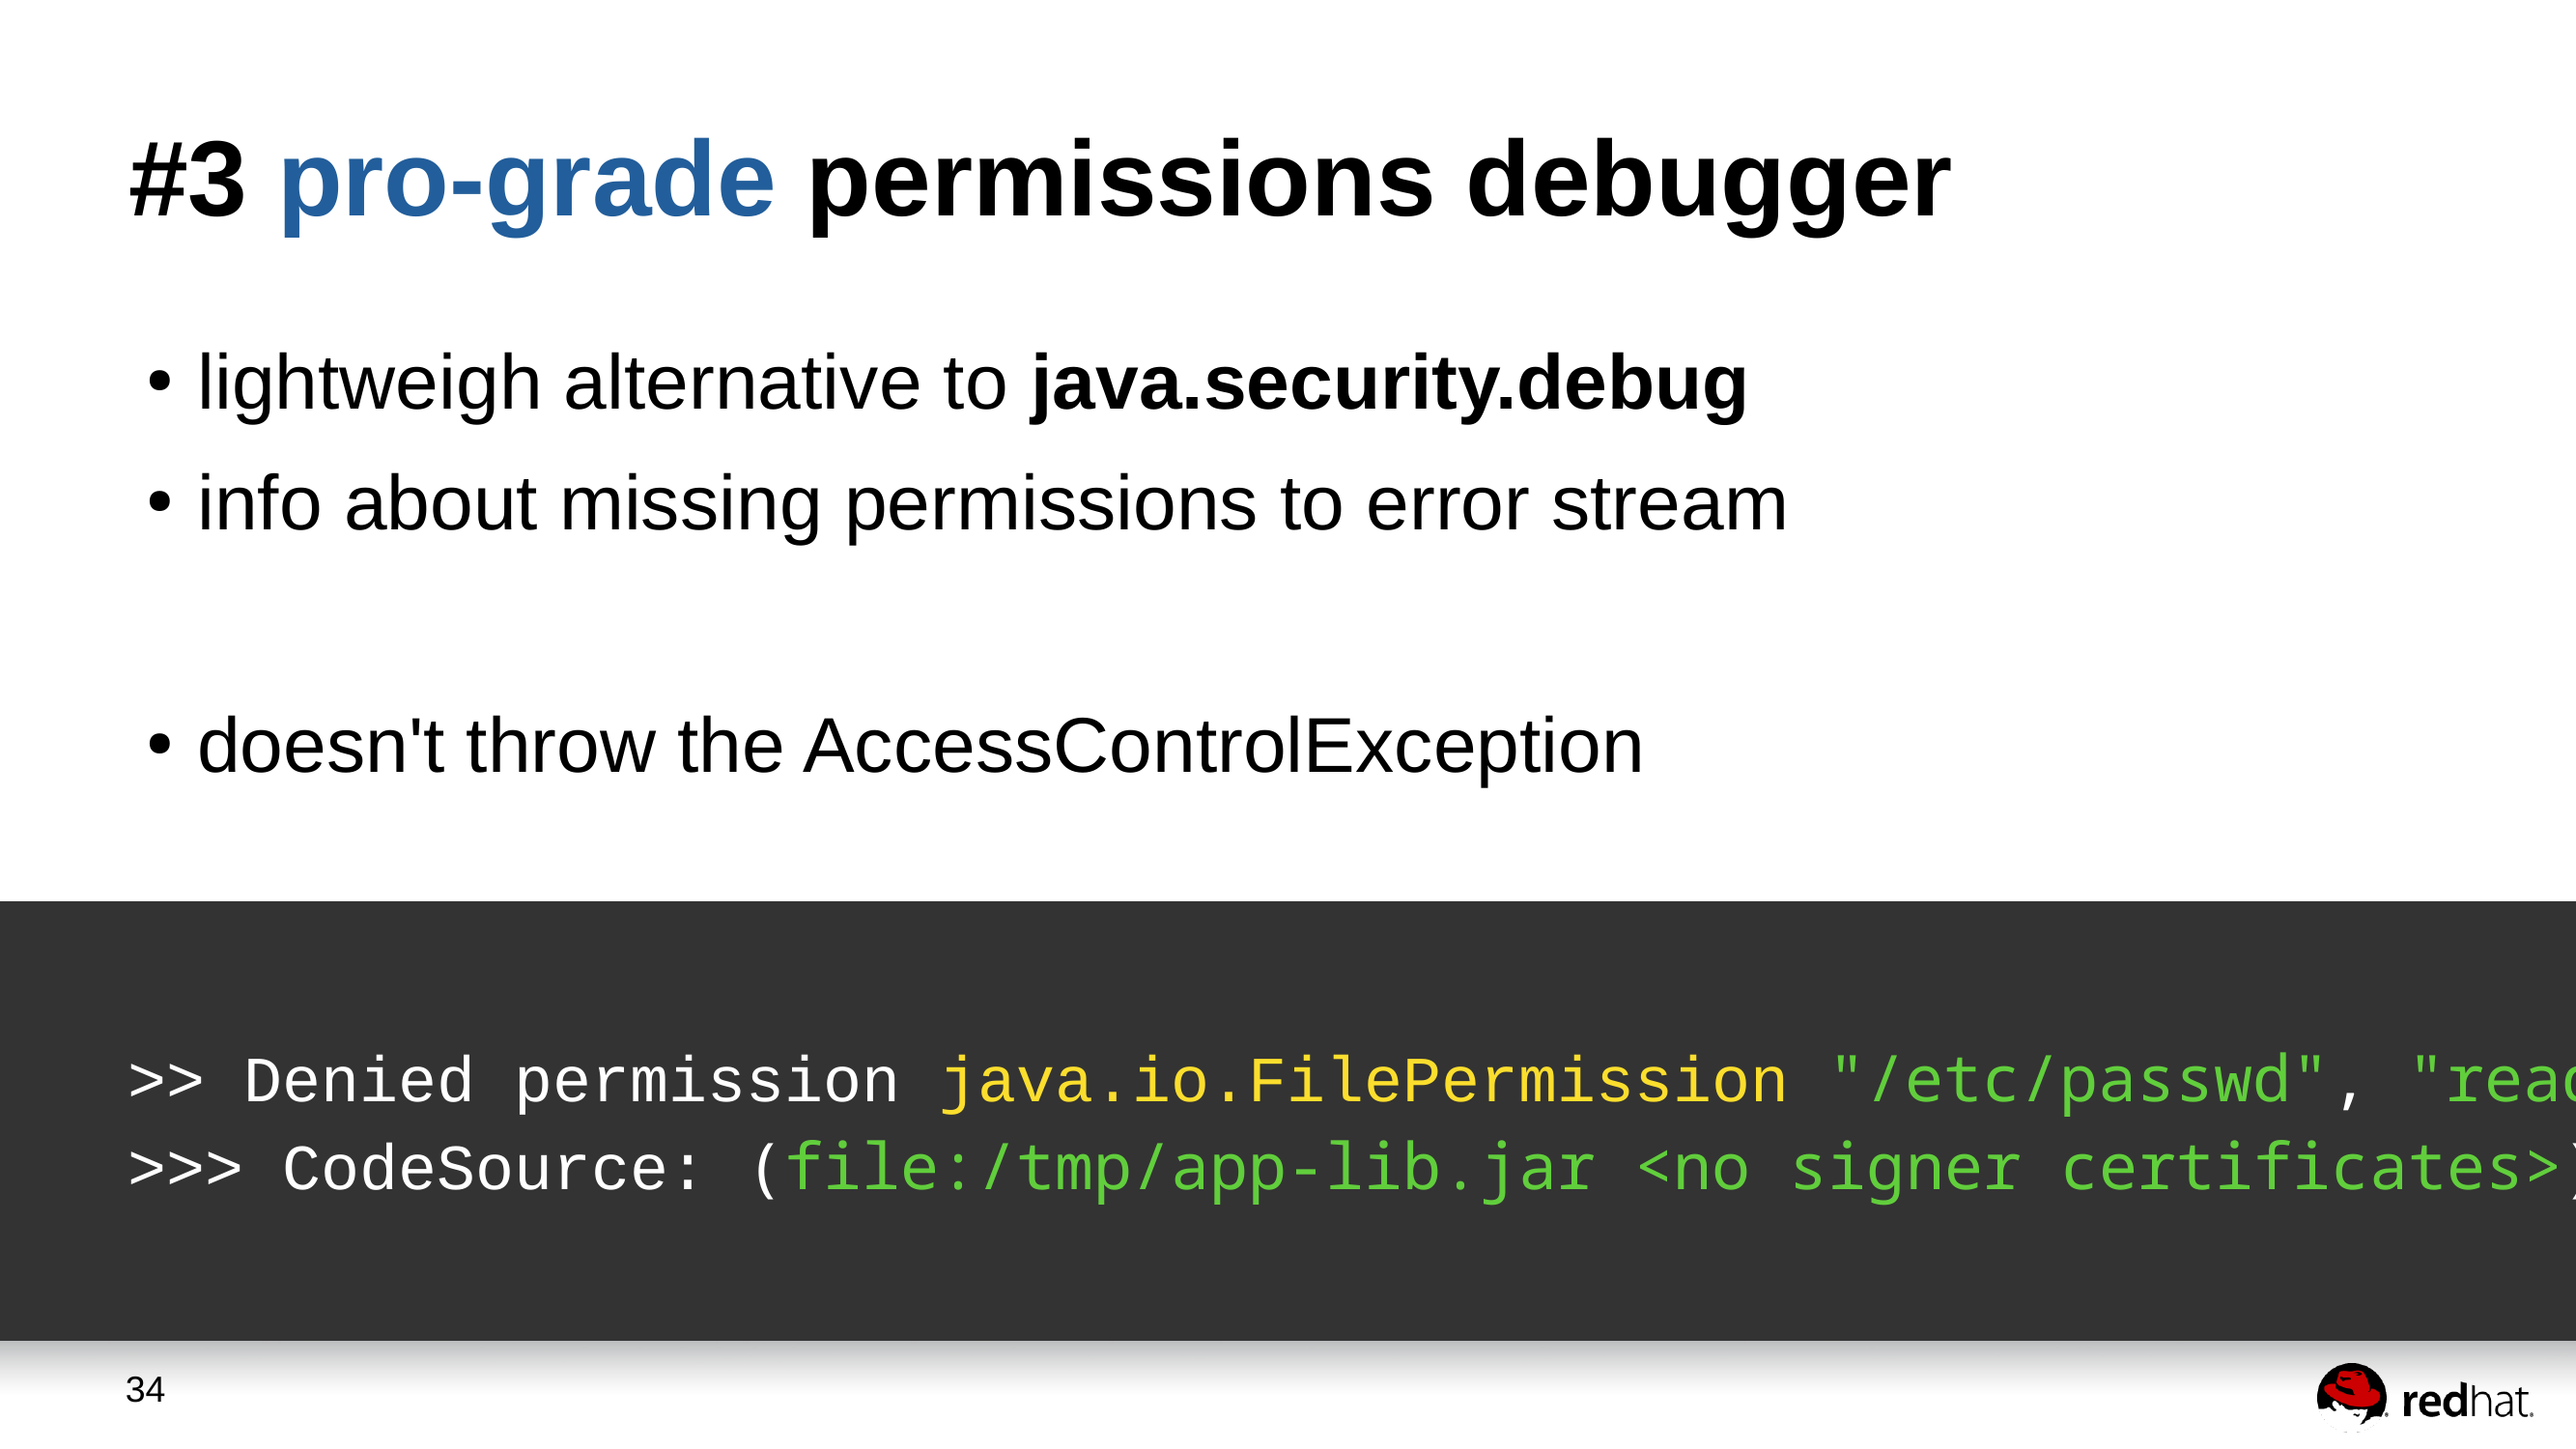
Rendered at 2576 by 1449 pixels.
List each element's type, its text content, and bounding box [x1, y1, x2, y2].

picture [0, 1341, 2576, 1445]
text_box >> Denied permission java.io.FilePermission "/etc/passwd", "read"; >>> CodeSource: (file:/tmp/app-lib.jar <no signer certificates>) [0, 901, 2576, 1341]
list lightweigh alternative to java.security.debug info about missing permissions to error stream doesn't throw the AccessControlException [128, 338, 2448, 901]
title #3 pro-grade permissions debugger [128, 57, 2448, 300]
